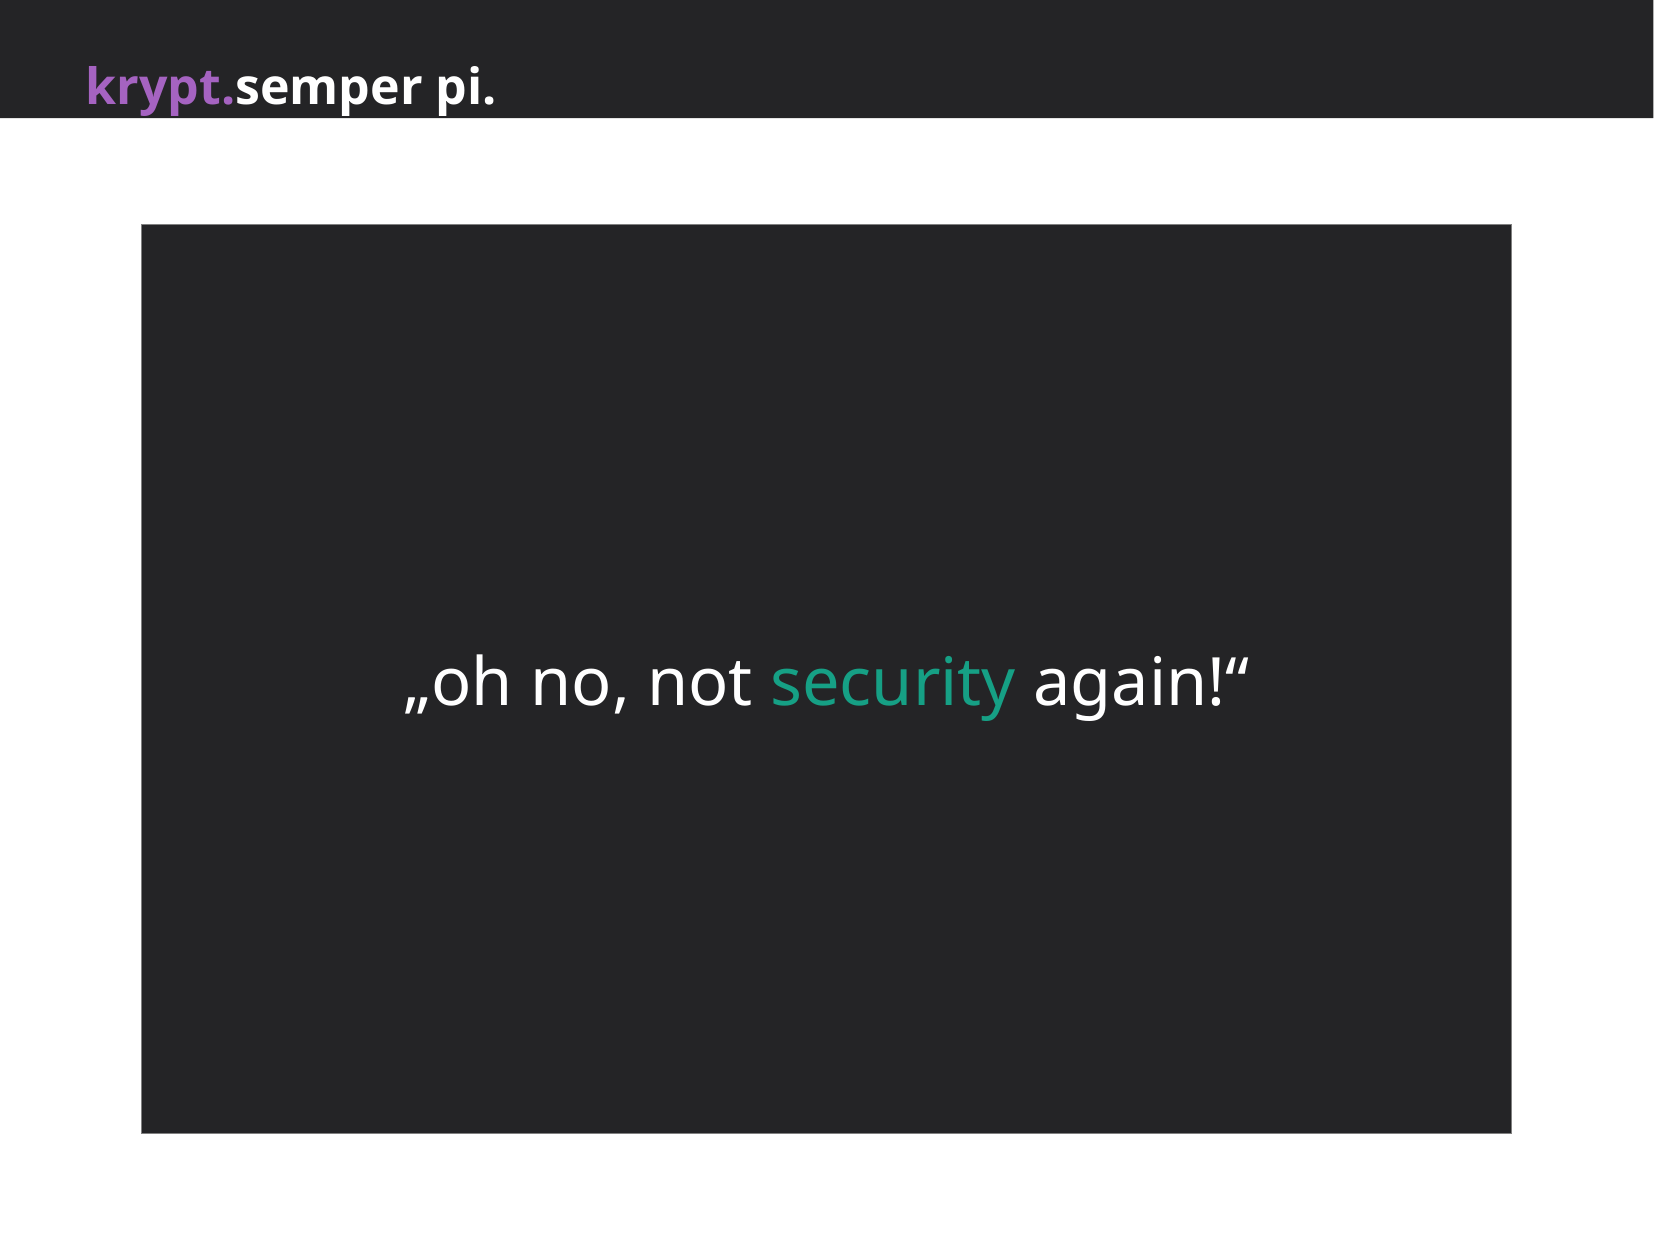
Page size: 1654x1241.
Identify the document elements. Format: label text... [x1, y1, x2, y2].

text_box „oh no, not security again!“ [141, 224, 1512, 1134]
text_box [0, 0, 1654, 119]
text_box krypt.semper pi. [70, 43, 544, 119]
